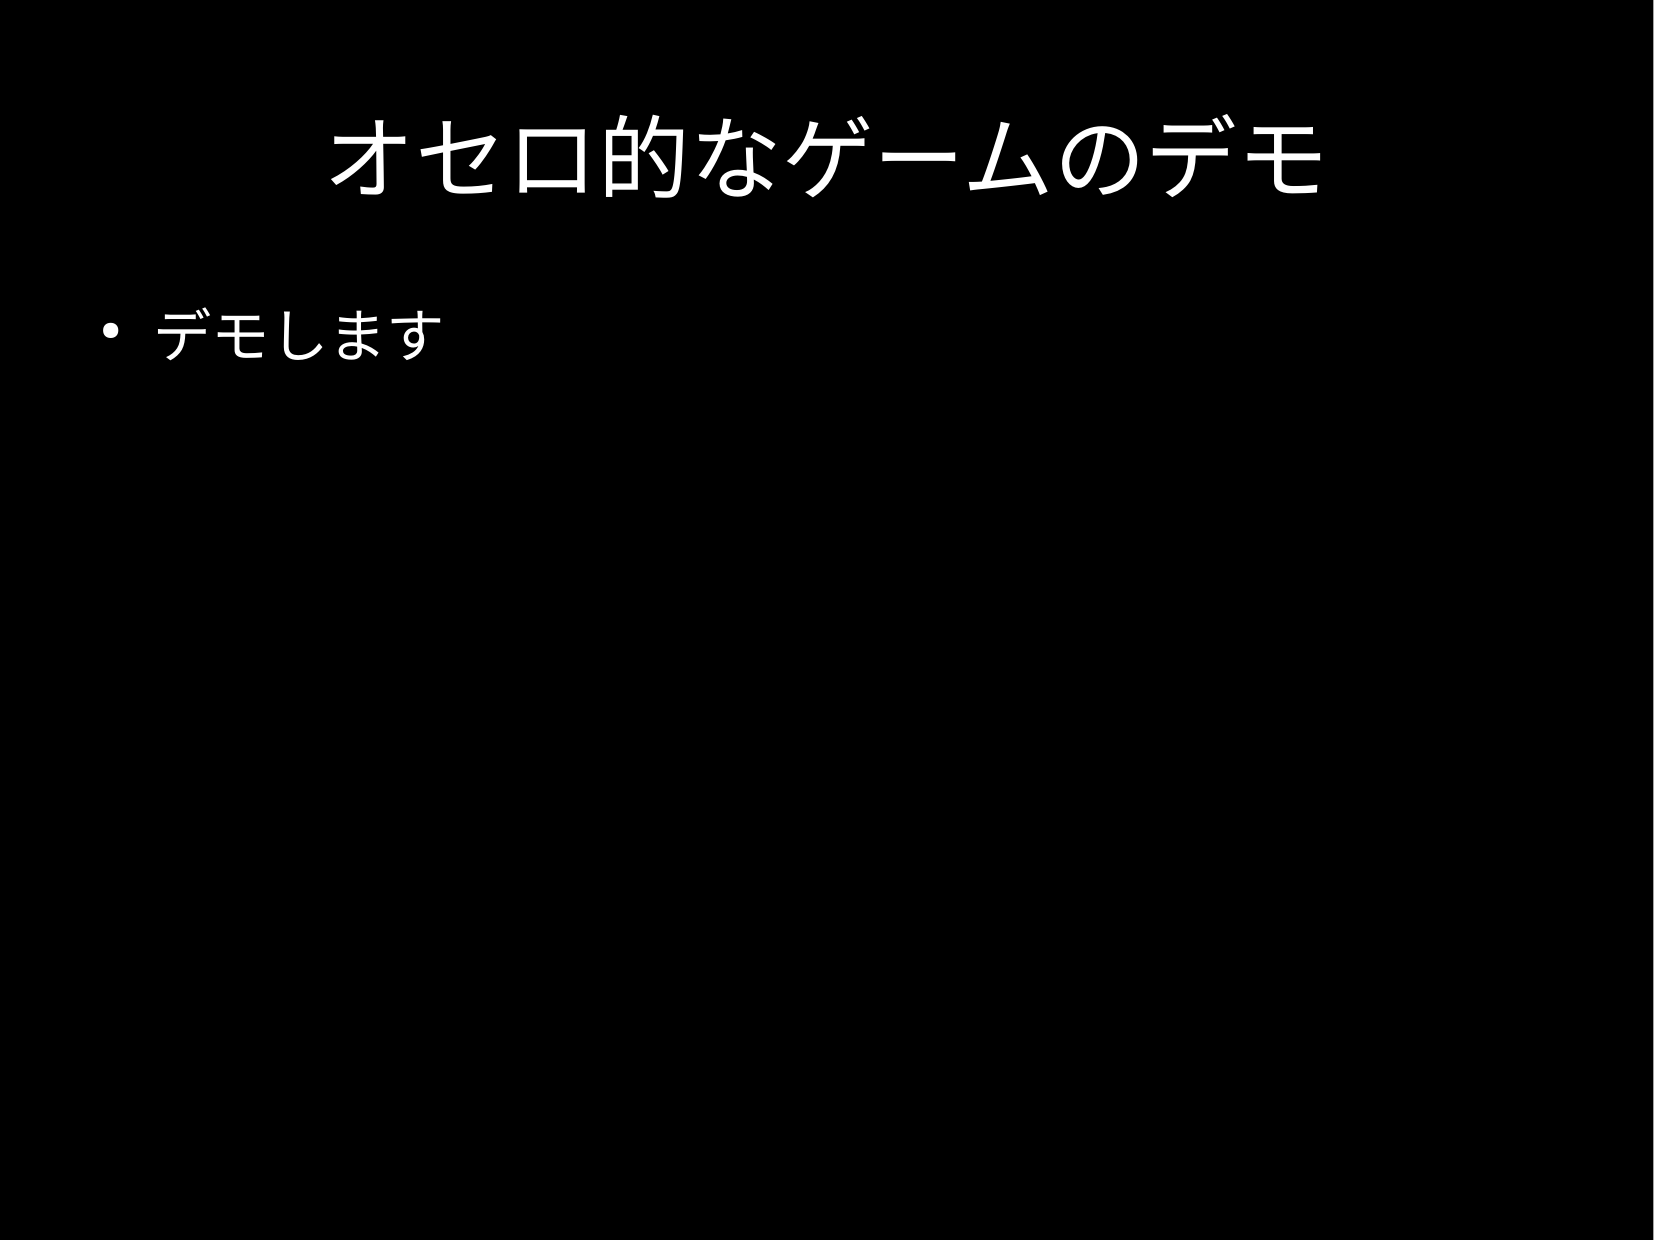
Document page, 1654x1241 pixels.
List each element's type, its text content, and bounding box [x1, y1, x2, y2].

title オセロ的なゲームのデモ [82, 49, 1571, 257]
list デモします [82, 290, 1538, 1193]
